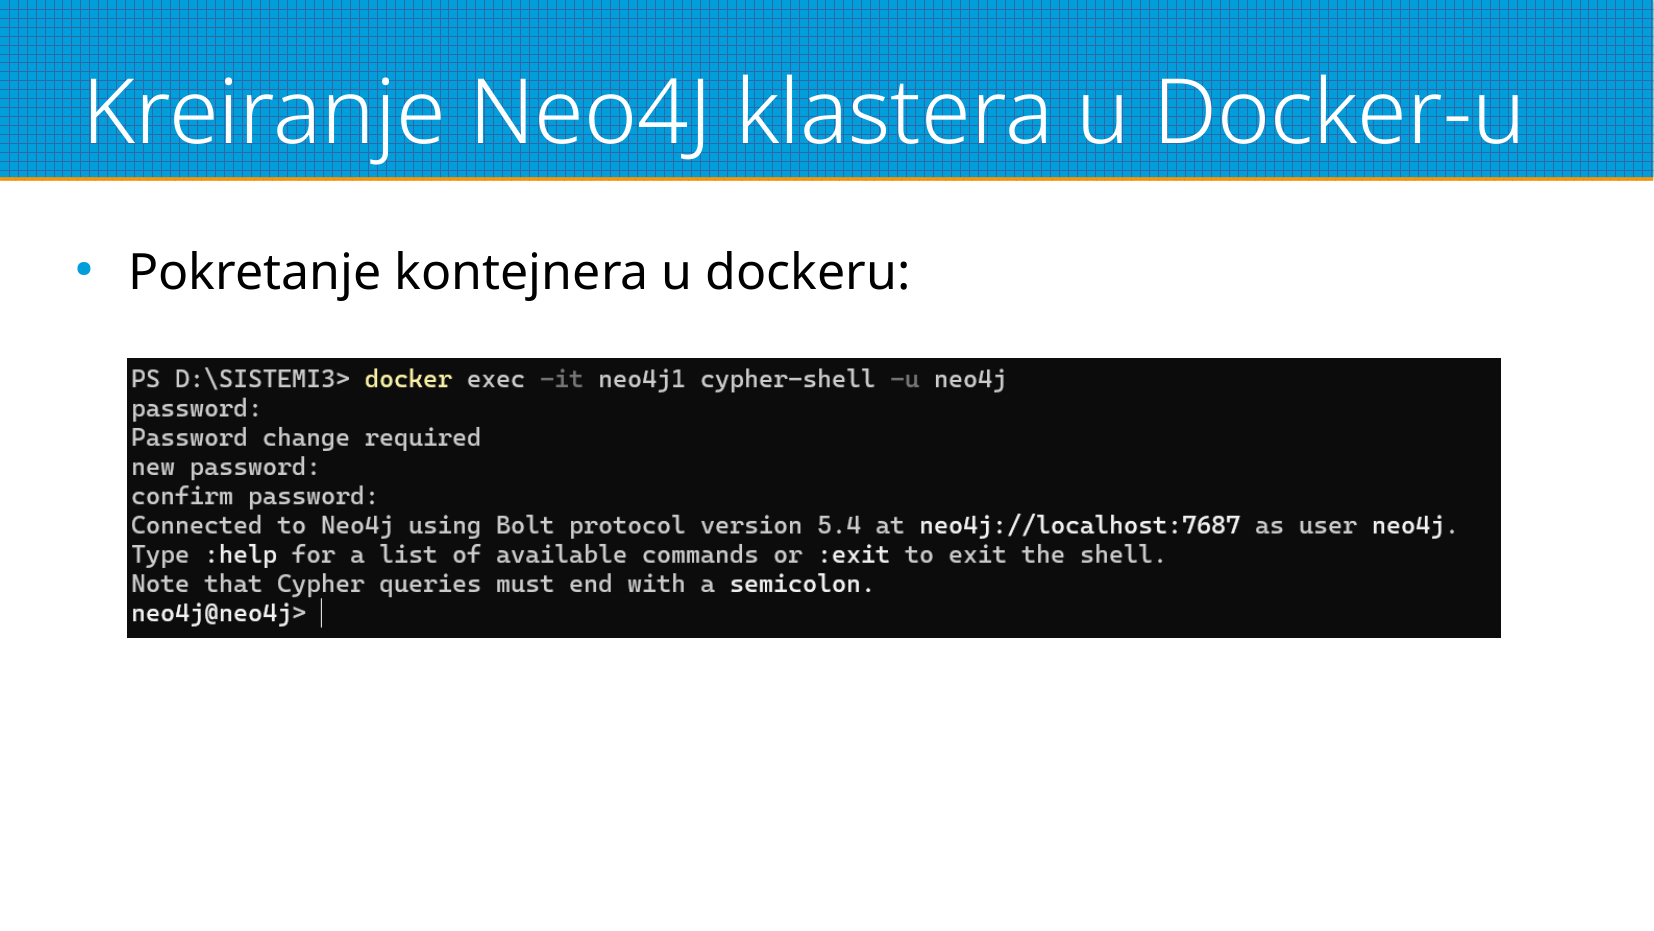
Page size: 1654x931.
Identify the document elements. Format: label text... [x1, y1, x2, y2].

title Kreiranje Neo4J klastera u Docker-u [82, 14, 1571, 171]
picture [127, 358, 1501, 638]
list Pokretanje kontejnera u dockeru: [57, 236, 1538, 811]
